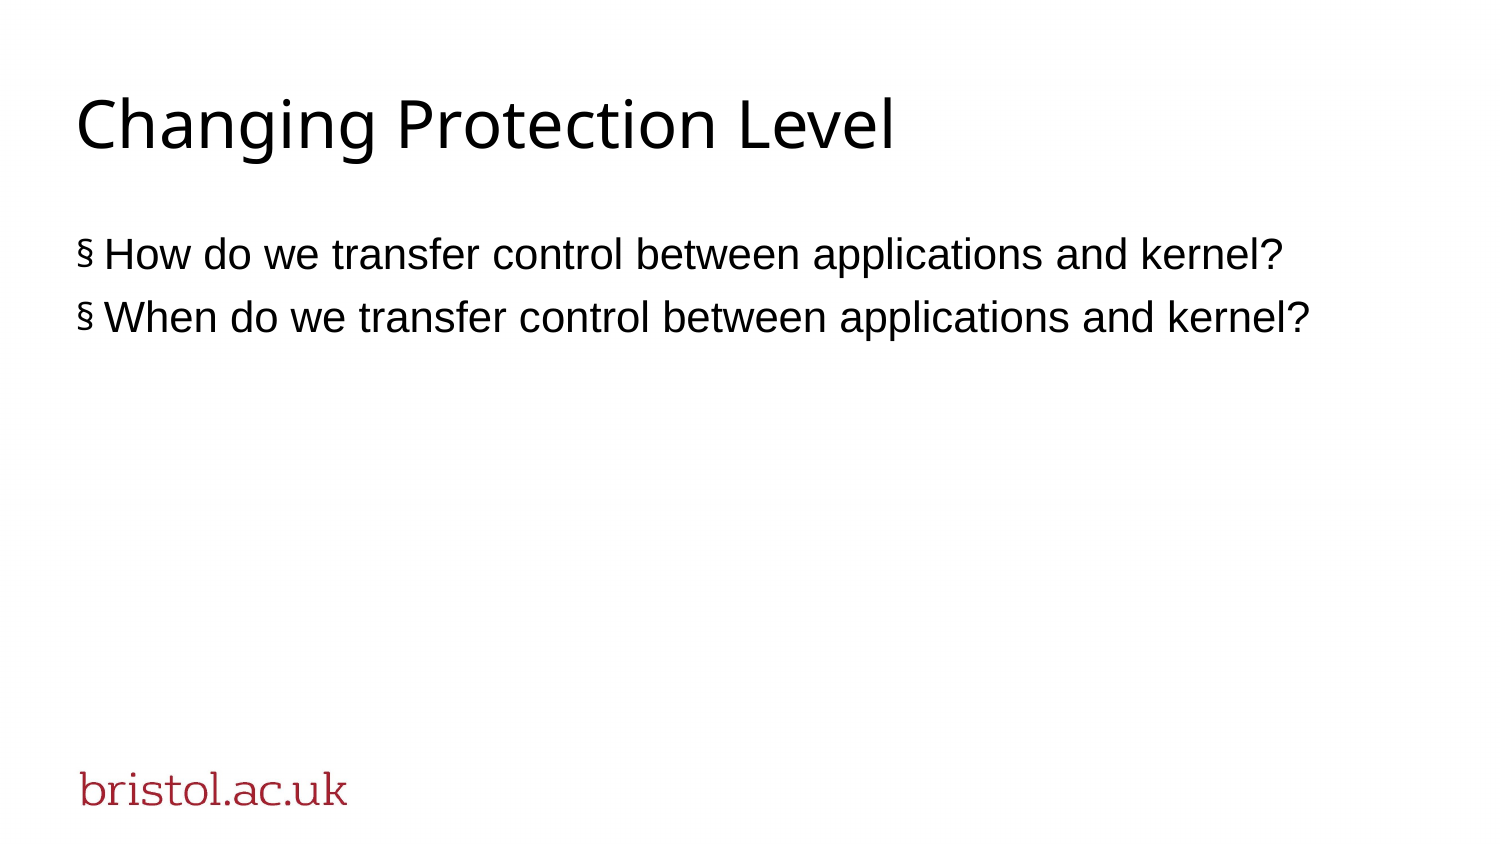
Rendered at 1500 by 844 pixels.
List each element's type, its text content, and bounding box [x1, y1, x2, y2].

list How do we transfer control between applications and kernel? When do we transfer control between applications and kernel? [60, 224, 1440, 699]
title Changing Protection Level [60, 44, 1440, 209]
